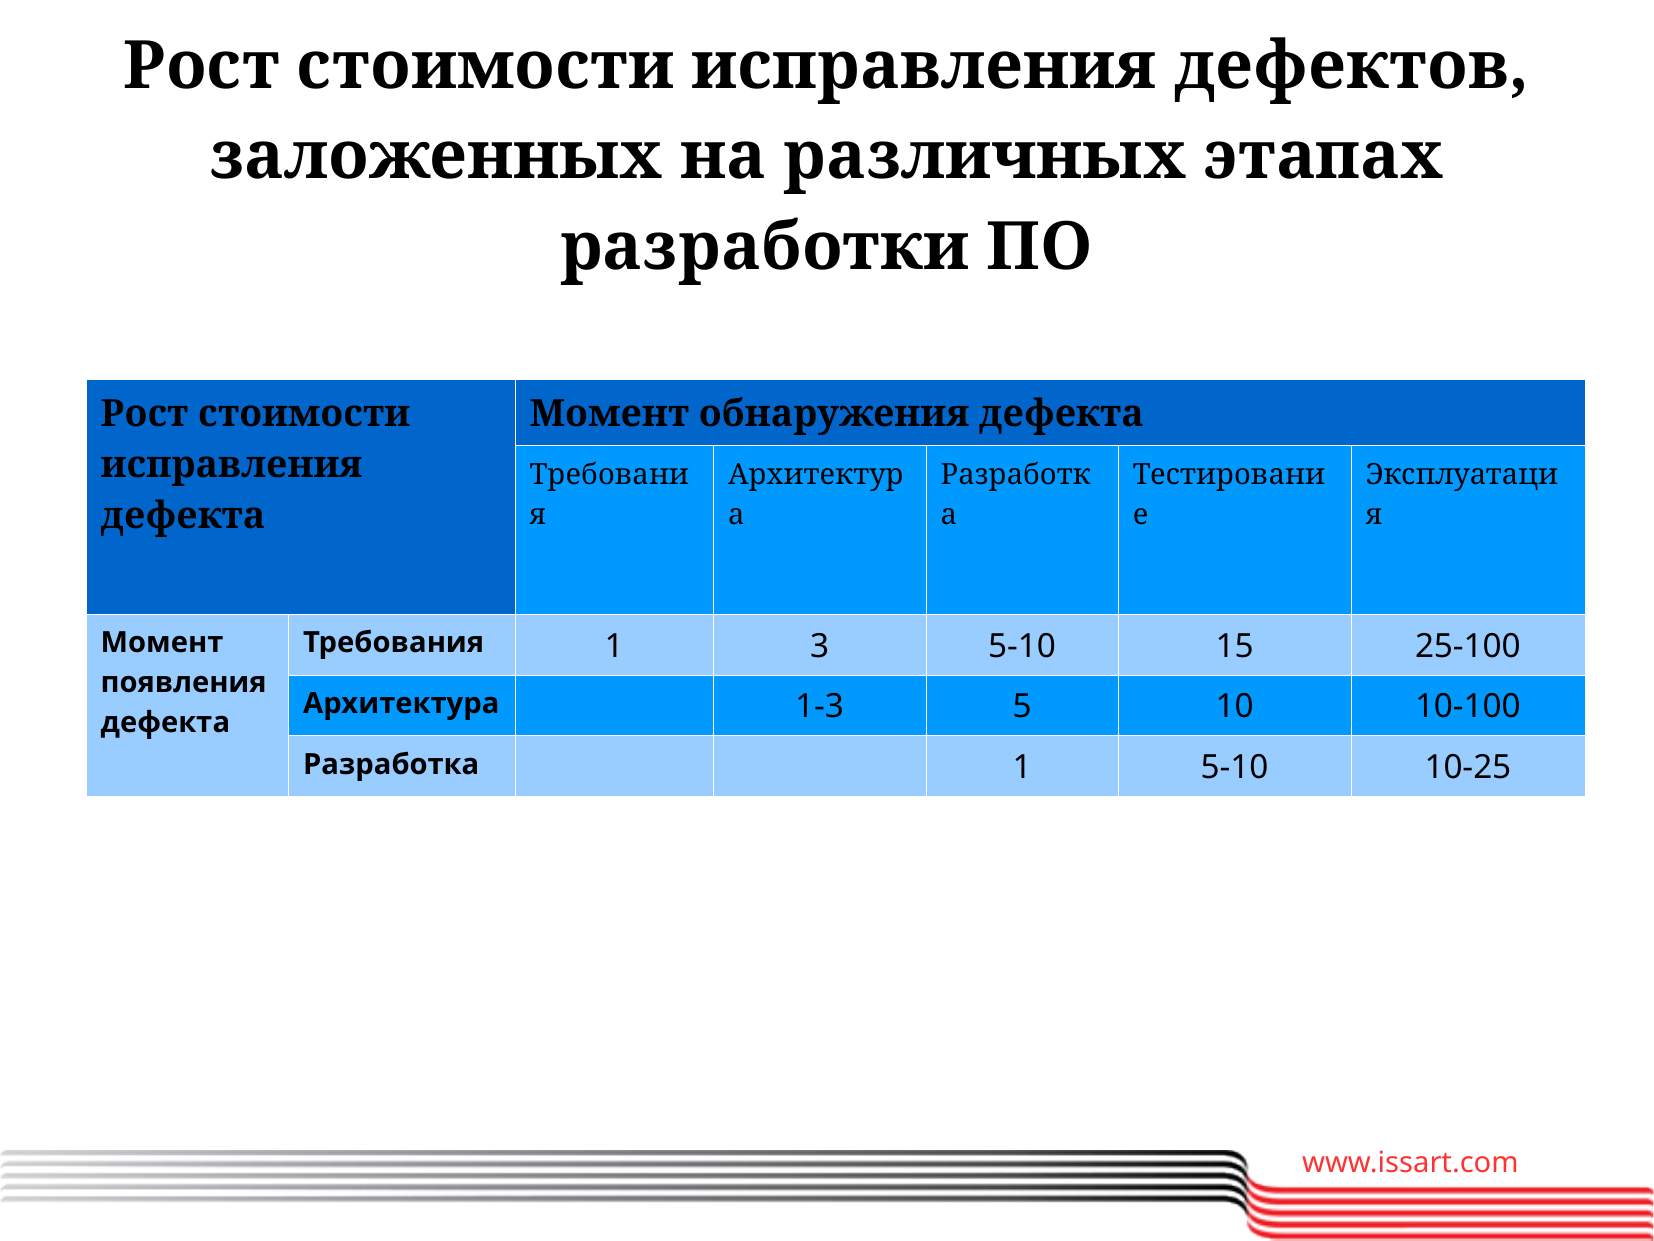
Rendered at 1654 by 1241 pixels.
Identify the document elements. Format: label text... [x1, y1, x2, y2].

table_cell 10 [1119, 676, 1351, 735]
table_cell [516, 676, 713, 735]
table_cell Архитектура [714, 446, 926, 614]
table_cell Требования [516, 446, 713, 614]
table_cell Разработка [927, 446, 1118, 614]
table_cell 1 [927, 736, 1118, 796]
table_cell Эксплуатация [1352, 446, 1585, 614]
table_cell 5-10 [1119, 736, 1351, 796]
table_cell 3 [714, 615, 926, 675]
title Рост стоимости исправления дефектов, заложенных на различных этапах разработки ПО [82, 38, 1571, 267]
table_cell 5 [927, 676, 1118, 735]
table_cell Момент появления дефекта [87, 615, 288, 796]
table_cell Архитектура [289, 676, 515, 735]
table_cell 15 [1119, 615, 1351, 675]
table_cell 1 [516, 615, 713, 675]
table_header Момент обнаружения дефекта [516, 380, 1585, 445]
table_header Рост стоимости исправления дефекта [87, 380, 515, 614]
picture [0, 1150, 1654, 1241]
table_cell 1-3 [714, 676, 926, 735]
table_cell [714, 736, 926, 796]
table_cell 10-25 [1352, 736, 1585, 796]
table_cell Разработка [289, 736, 515, 796]
text_box www.issart.com [1287, 1133, 1619, 1184]
table_cell 5-10 [927, 615, 1118, 675]
table_cell 25-100 [1352, 615, 1585, 675]
table_cell 10-100 [1352, 676, 1585, 735]
table_cell Тестирование [1119, 446, 1351, 614]
table_cell [516, 736, 713, 796]
table_cell Требования [289, 615, 515, 675]
